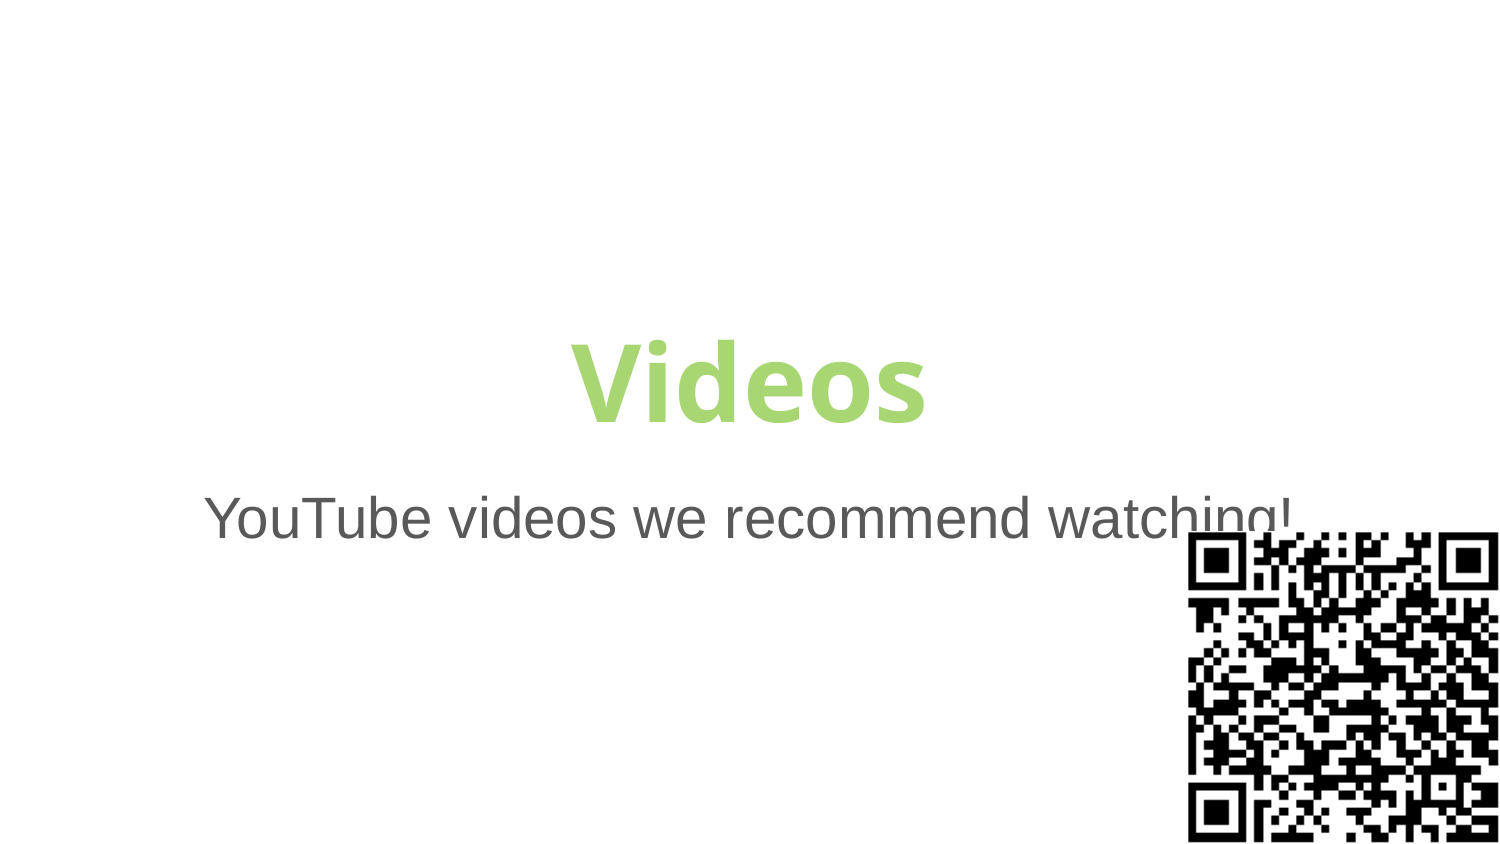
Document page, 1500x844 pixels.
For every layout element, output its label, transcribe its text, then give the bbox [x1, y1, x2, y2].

title Videos [51, 122, 1449, 459]
picture [1187, 531, 1500, 844]
subtitle YouTube videos we recommend watching! [51, 464, 1449, 595]
